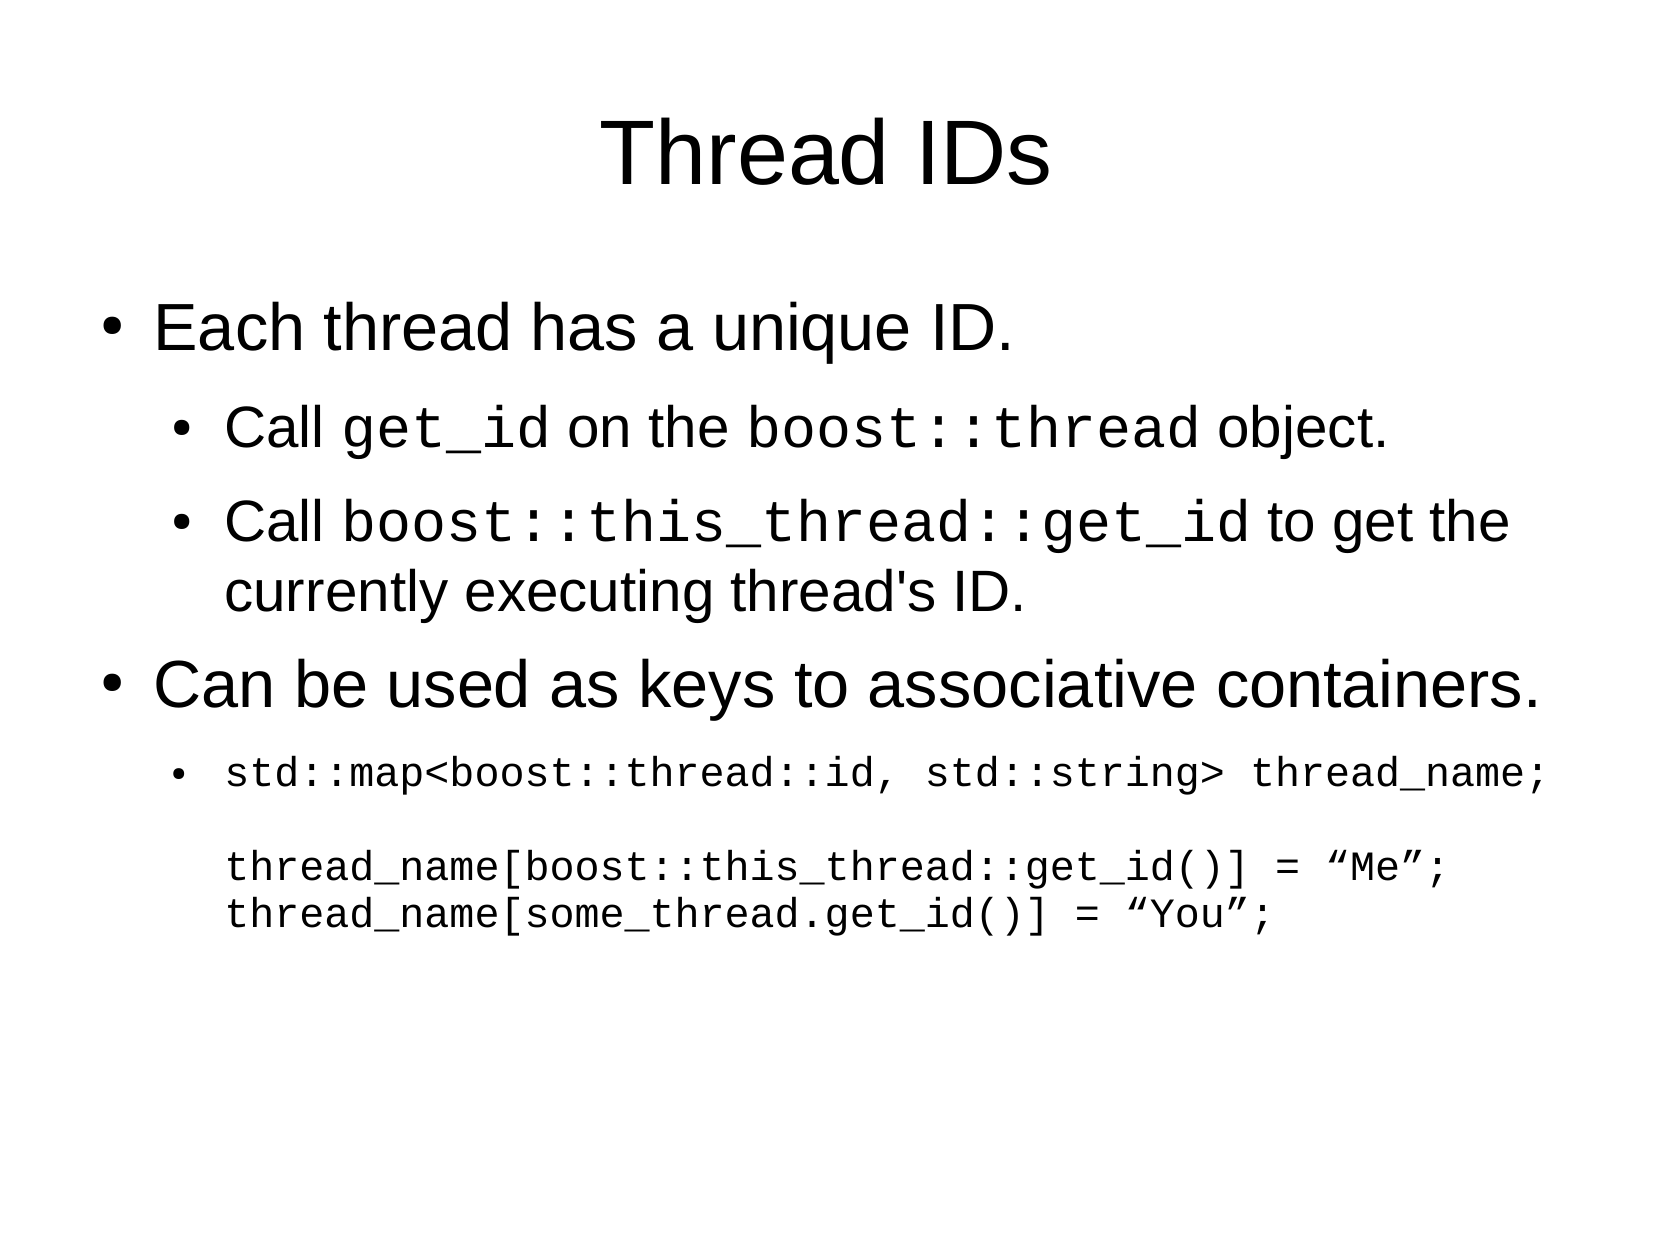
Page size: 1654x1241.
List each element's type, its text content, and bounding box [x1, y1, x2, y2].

title Thread IDs [82, 56, 1571, 250]
list Each thread has a unique ID. Call get_id on the boost::thread object. Call boost::this_thread::get_id to get the currently executing thread's ID. Can be used as keys to associative containers. std::map<boost::thread::id, std::string> thread_name; thread_name[boost::this_thread::get_id()] = “Me”; thread_name[some_thread.get_id()] = “You”; [82, 290, 1571, 1094]
